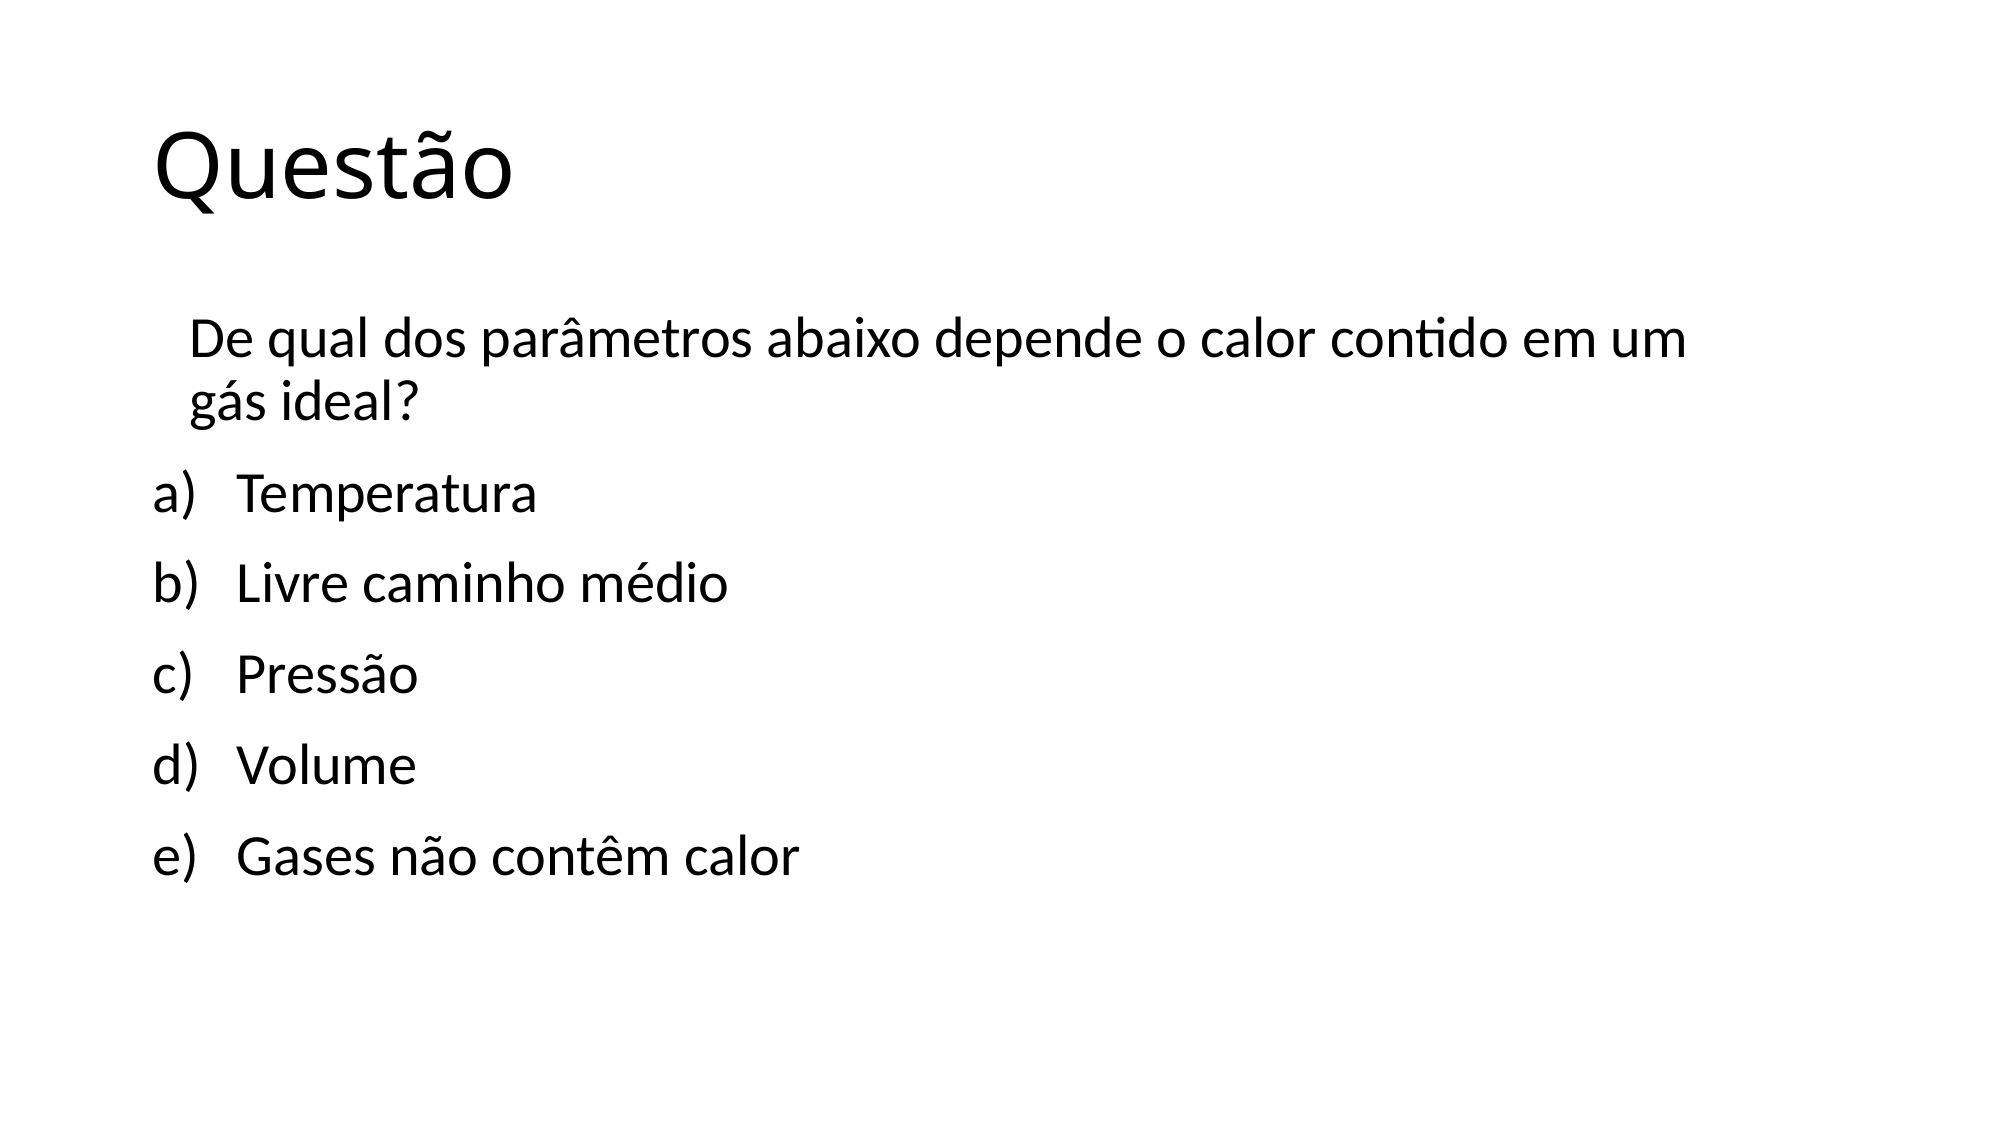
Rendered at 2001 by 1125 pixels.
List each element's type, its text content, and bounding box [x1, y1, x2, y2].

title Questão [137, 59, 1863, 278]
list De qual dos parâmetros abaixo depende o calor contido em um gás ideal? Temperatura Livre caminho médio Pressão Volume Gases não contêm calor [137, 299, 1760, 1014]
